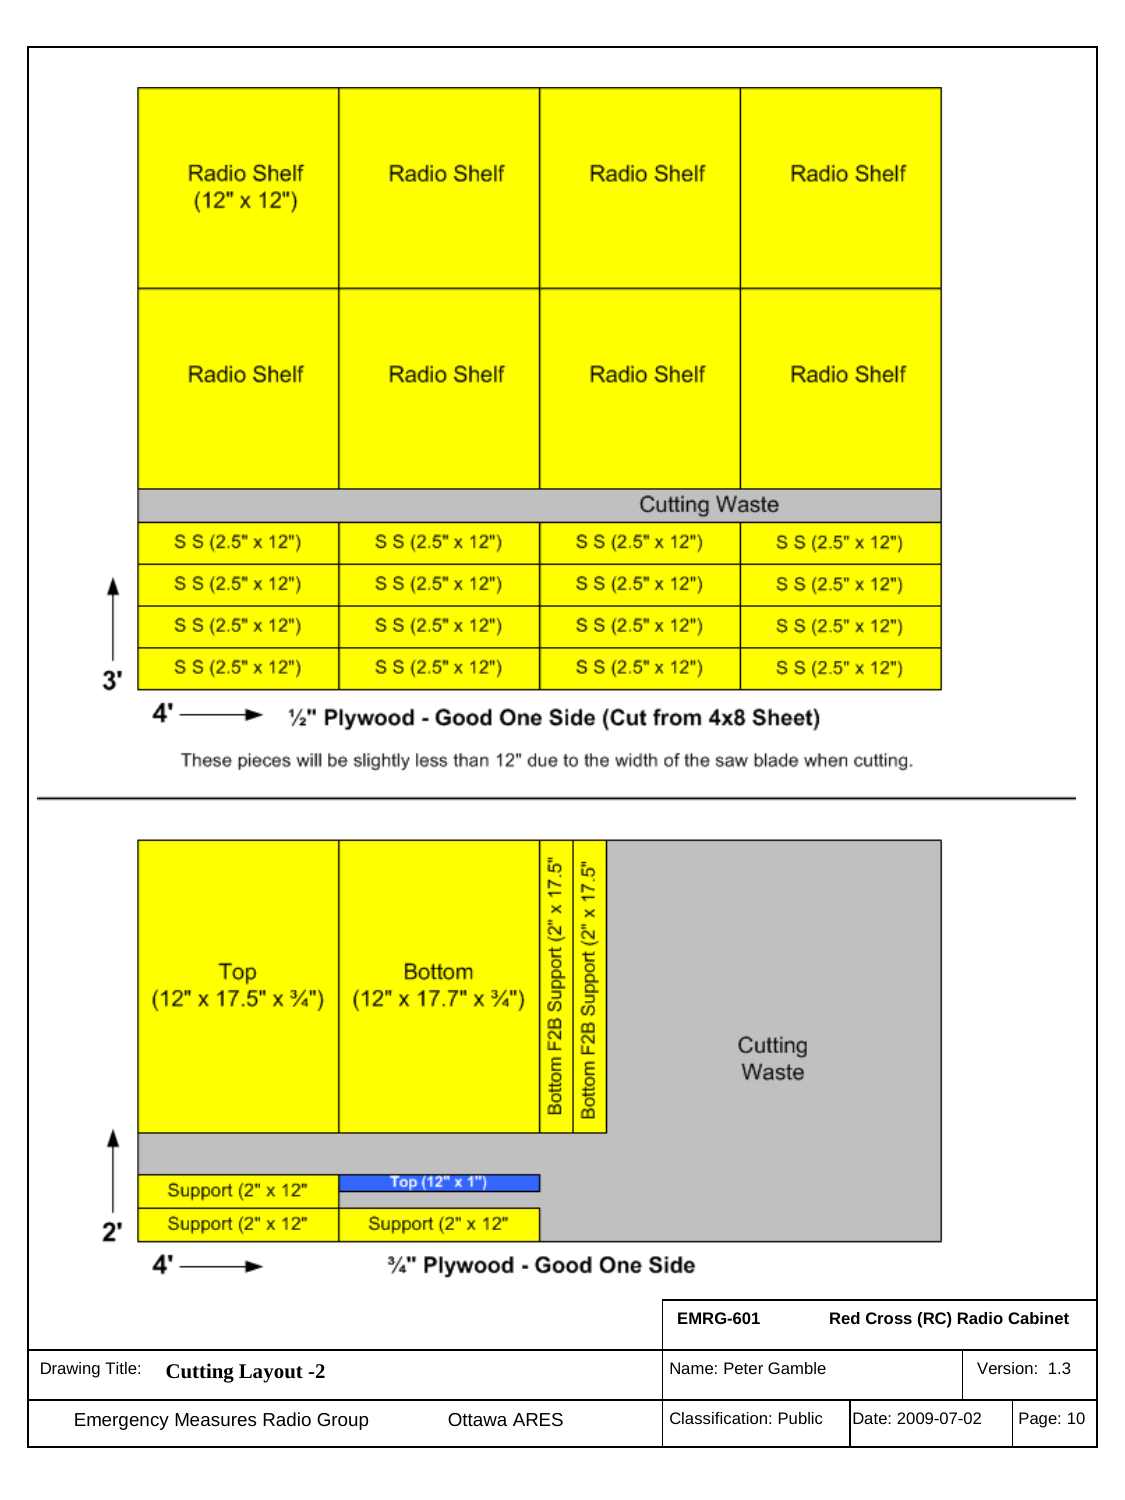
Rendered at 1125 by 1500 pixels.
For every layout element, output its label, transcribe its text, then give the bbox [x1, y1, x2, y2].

text_box Page: <number> [999, 1399, 1101, 1447]
text_box Cutting Layout -2 [150, 1350, 341, 1391]
text_box Emergency Measures Radio Group Ottawa ARES [37, 1399, 601, 1447]
picture [37, 87, 1076, 1283]
